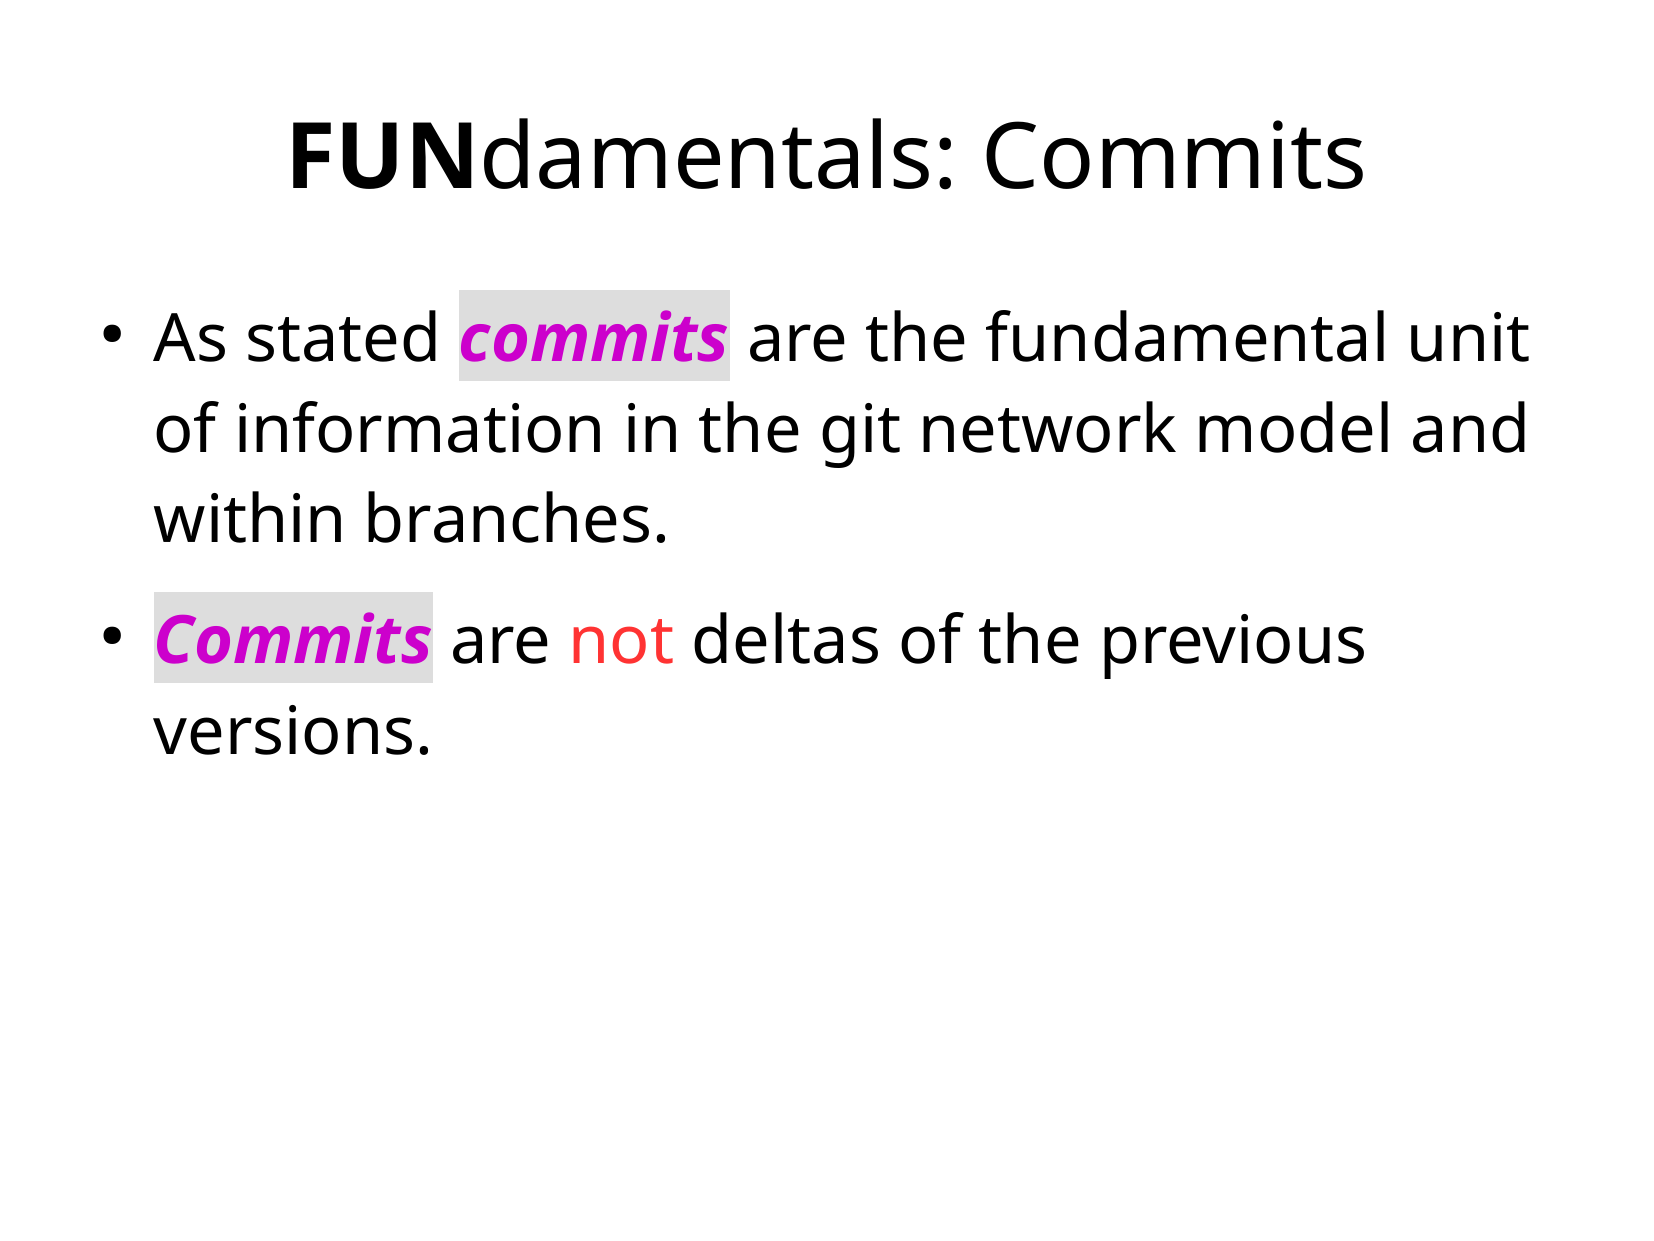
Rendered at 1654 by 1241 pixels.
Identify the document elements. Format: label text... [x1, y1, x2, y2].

title FUNdamentals: Commits [82, 49, 1571, 257]
list As stated commits are the fundamental unit of information in the git network model and within branches. Commits are not deltas of the previous versions. [82, 290, 1571, 1010]
